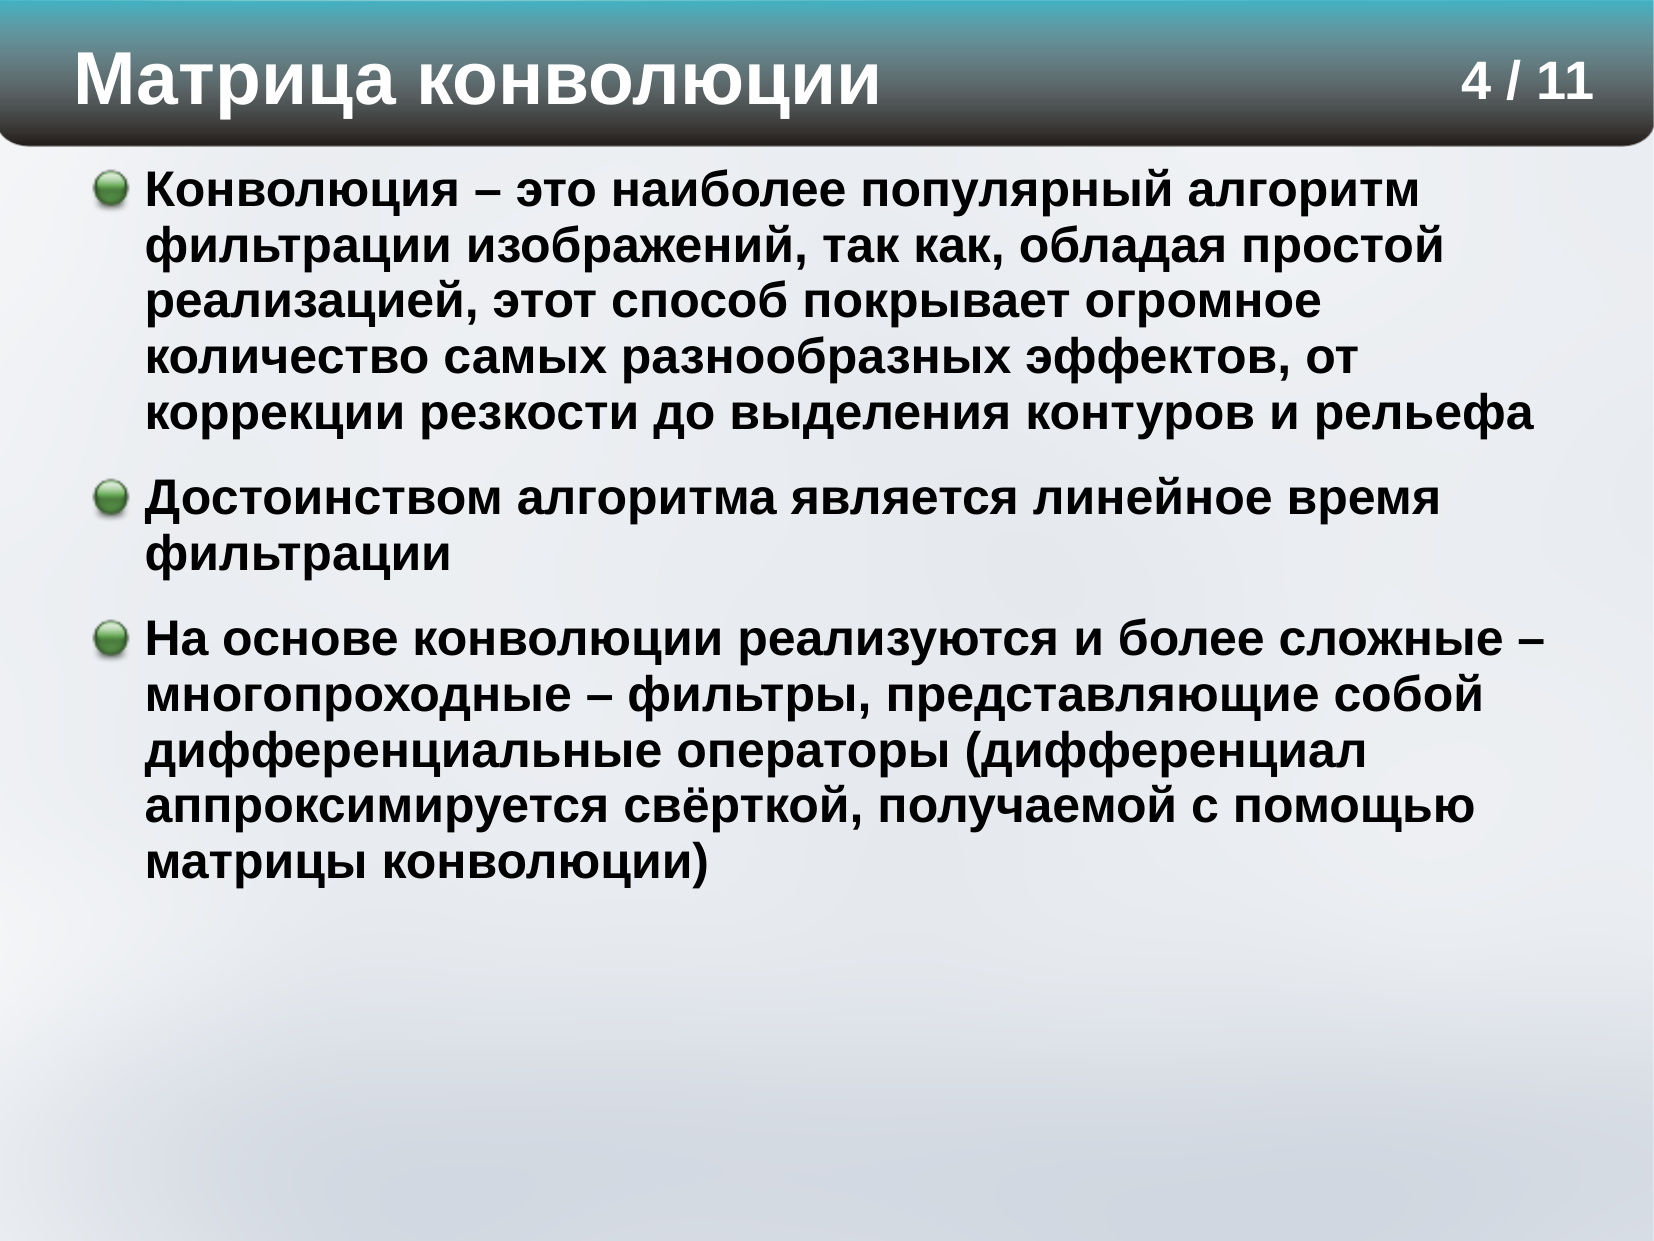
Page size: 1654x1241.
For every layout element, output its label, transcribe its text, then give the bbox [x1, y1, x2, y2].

text_box 7 / 11 [1446, 42, 1654, 179]
text_box Матрица конволюции [59, 29, 1418, 129]
text_box Конволюция – это наиболее популярный алгоритм фильтрации изображений, так как, обладая простой реализацией, этот способ покрывает огромное количество самых разнообразных эффектов, от коррекции резкости до выделения контуров и рельефа Достоинством алгоритма является линейное время фильтрации На основе конволюции реализуются и более сложные – многопроходные – фильтры, представляющие собой дифференциальные операторы (дифференциал аппроксимируется свёрткой, получаемой с помощью матрицы конволюции) [70, 153, 1595, 897]
picture [0, 0, 1654, 1241]
